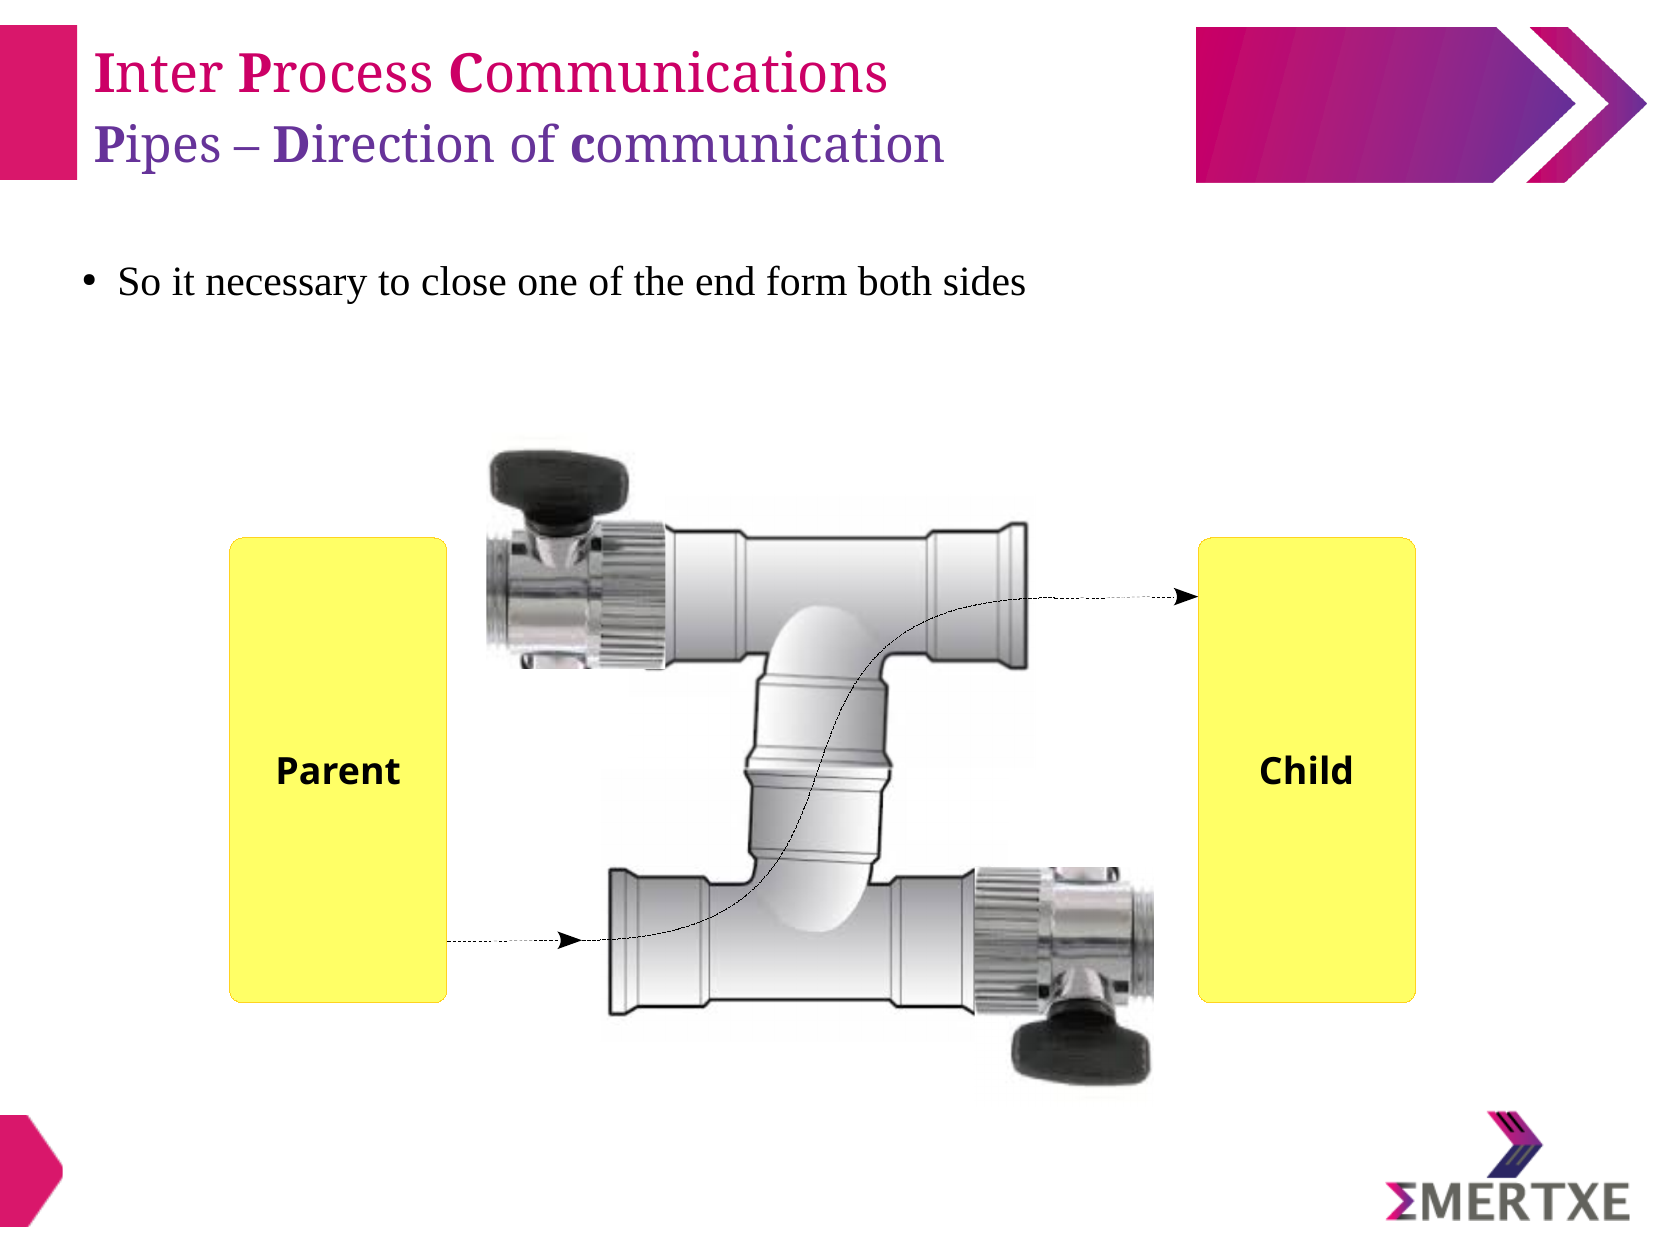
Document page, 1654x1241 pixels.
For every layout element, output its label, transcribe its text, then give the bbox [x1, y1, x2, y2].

text_box Child [1198, 537, 1416, 1003]
text_box So it necessary to close one of the end form both sides [67, 227, 1530, 376]
picture [1571, 27, 1647, 183]
picture [486, 429, 1154, 1107]
title Inter Process Communications Pipes – Direction of communication [93, 2, 1571, 210]
picture [1385, 1107, 1631, 1221]
text_box Parent [229, 537, 447, 1003]
